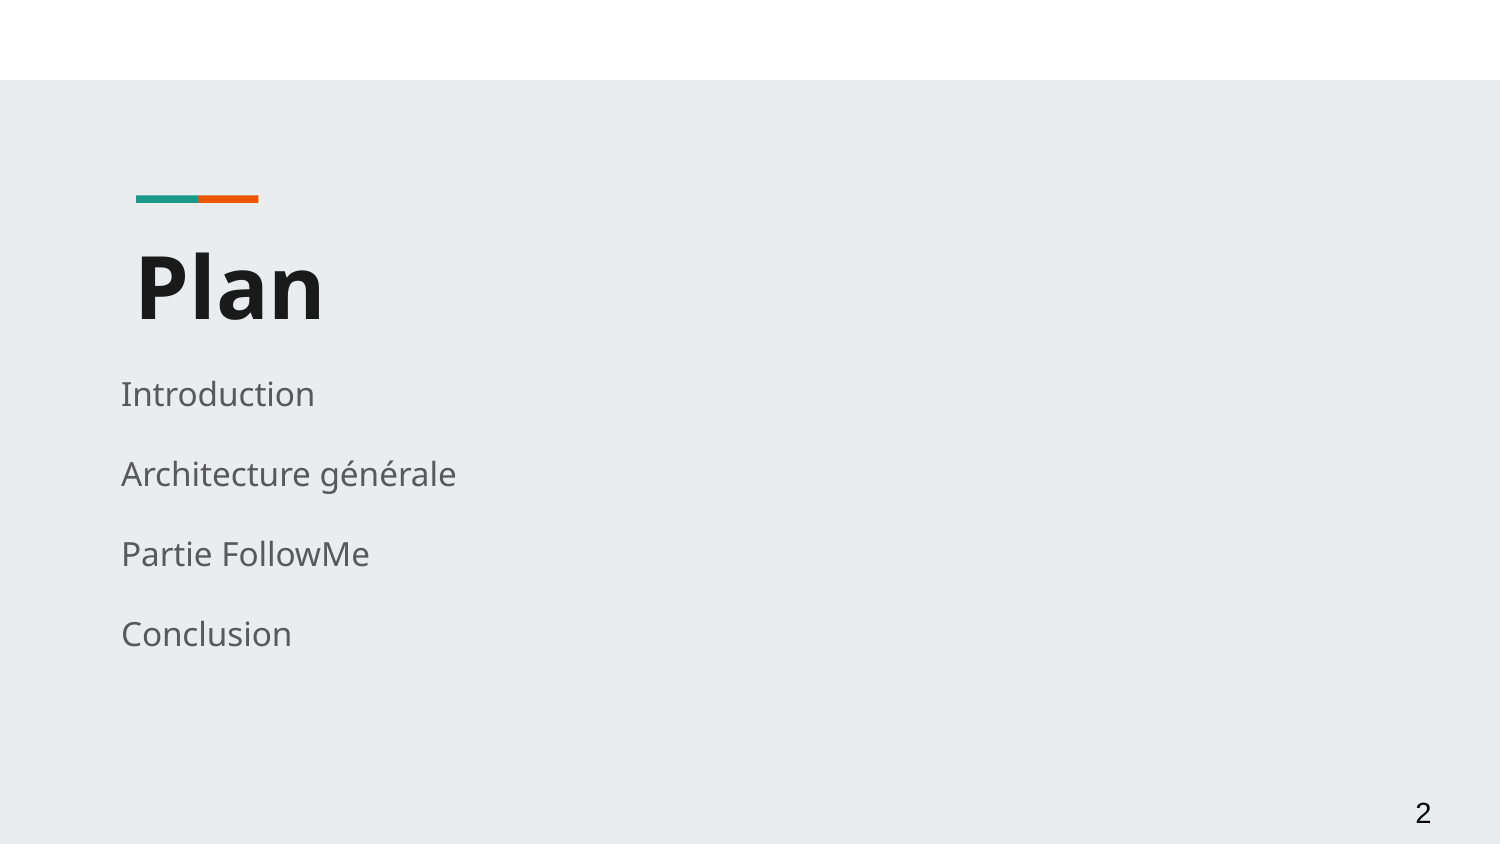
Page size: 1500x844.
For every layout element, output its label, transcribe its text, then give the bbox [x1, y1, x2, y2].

slide_number <numéro> [1400, 779, 1491, 844]
title Plan [119, 216, 1381, 335]
subtitle Introduction Architecture générale Partie FollowMe Conclusion [106, 358, 1368, 447]
